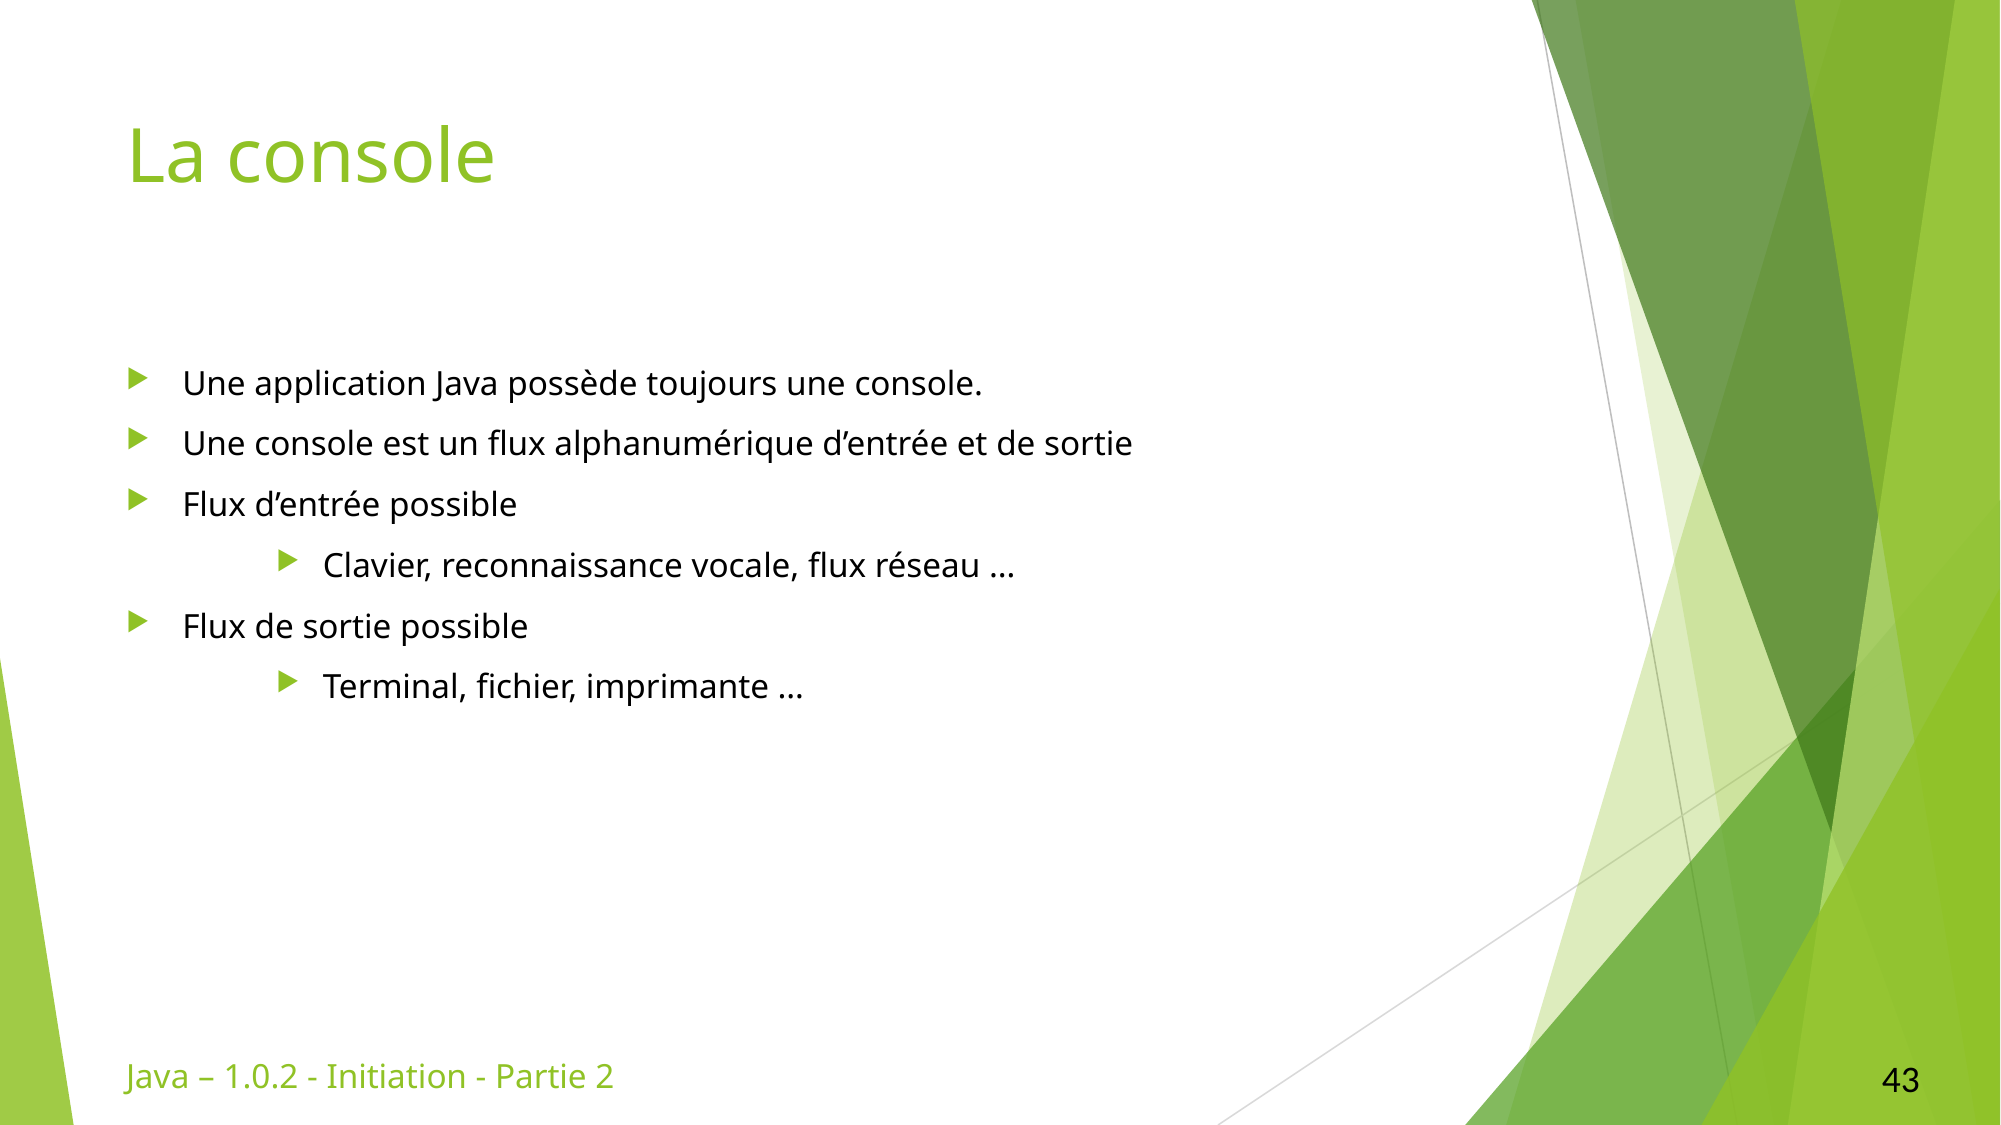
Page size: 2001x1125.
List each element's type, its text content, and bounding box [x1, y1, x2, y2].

title La console [111, 99, 1522, 317]
text_box Java – 1.0.2 - Initiation - Partie 2 [111, 1047, 1094, 1109]
list Une application Java possède toujours une console. Une console est un flux alphanumérique d’entrée et de sortie Flux d’entrée possible Clavier, reconnaissance vocale, flux réseau … Flux de sortie possible Terminal, fichier, imprimante … [111, 354, 1522, 992]
text_box [1866, 1047, 1979, 1108]
